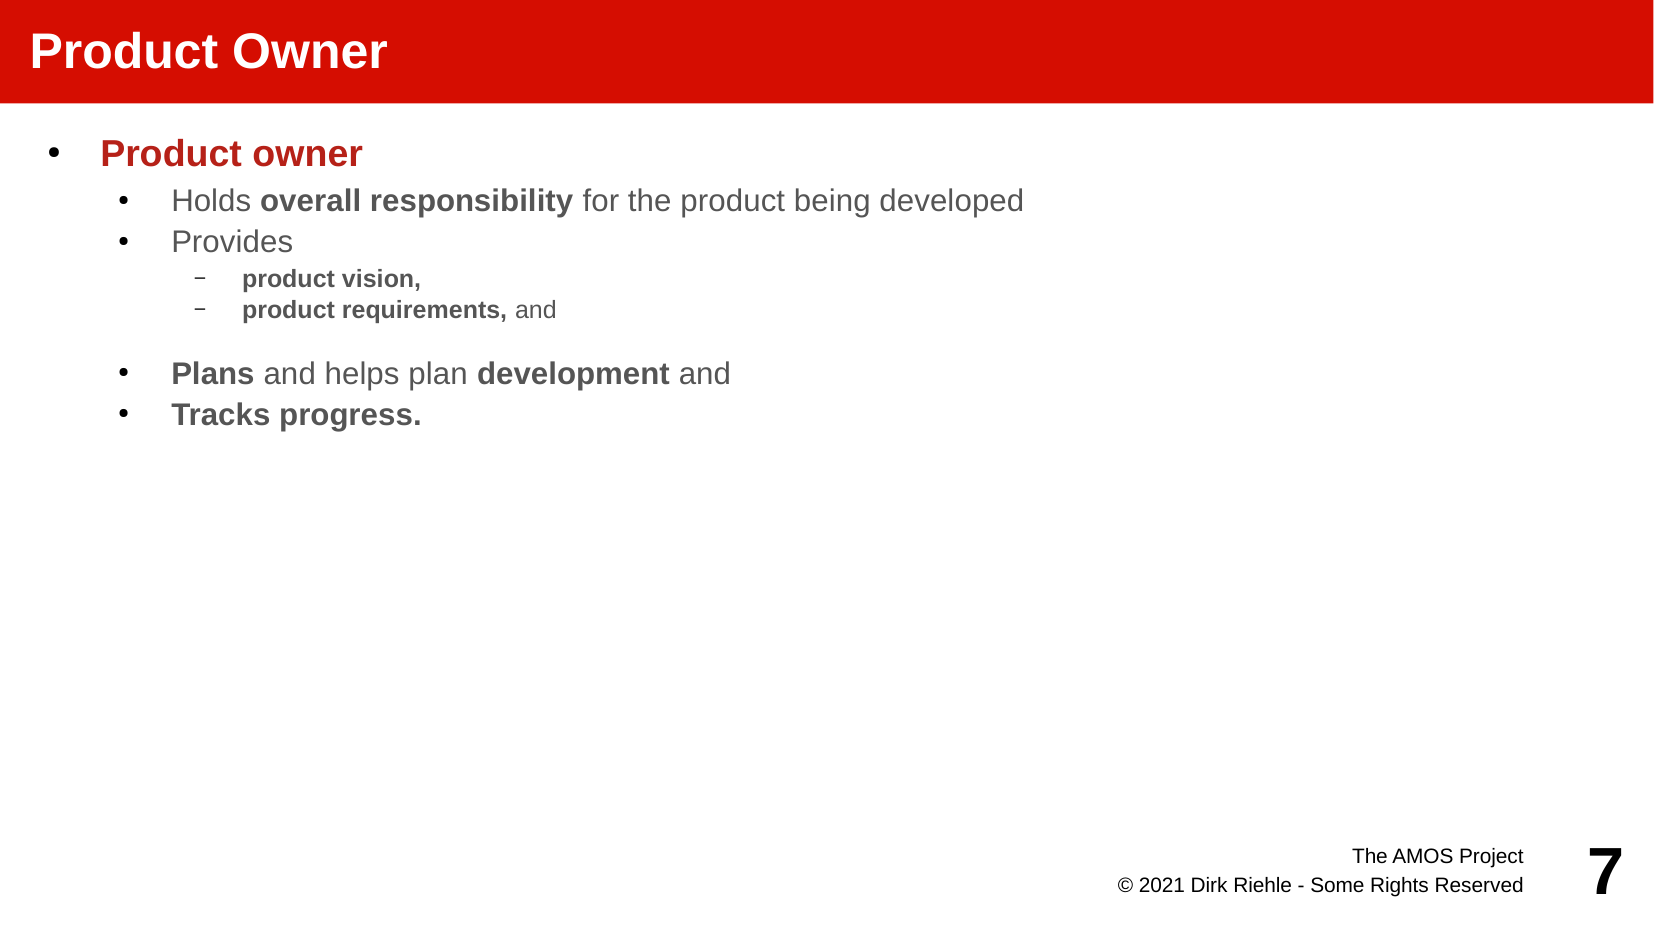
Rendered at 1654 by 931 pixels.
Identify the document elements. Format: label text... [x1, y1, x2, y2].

title Product Owner [0, 0, 1654, 104]
list Product owner Holds overall responsibility for the product being developed Provides product vision, product requirements, and Plans and helps plan development and Tracks progress. [29, 132, 1625, 813]
